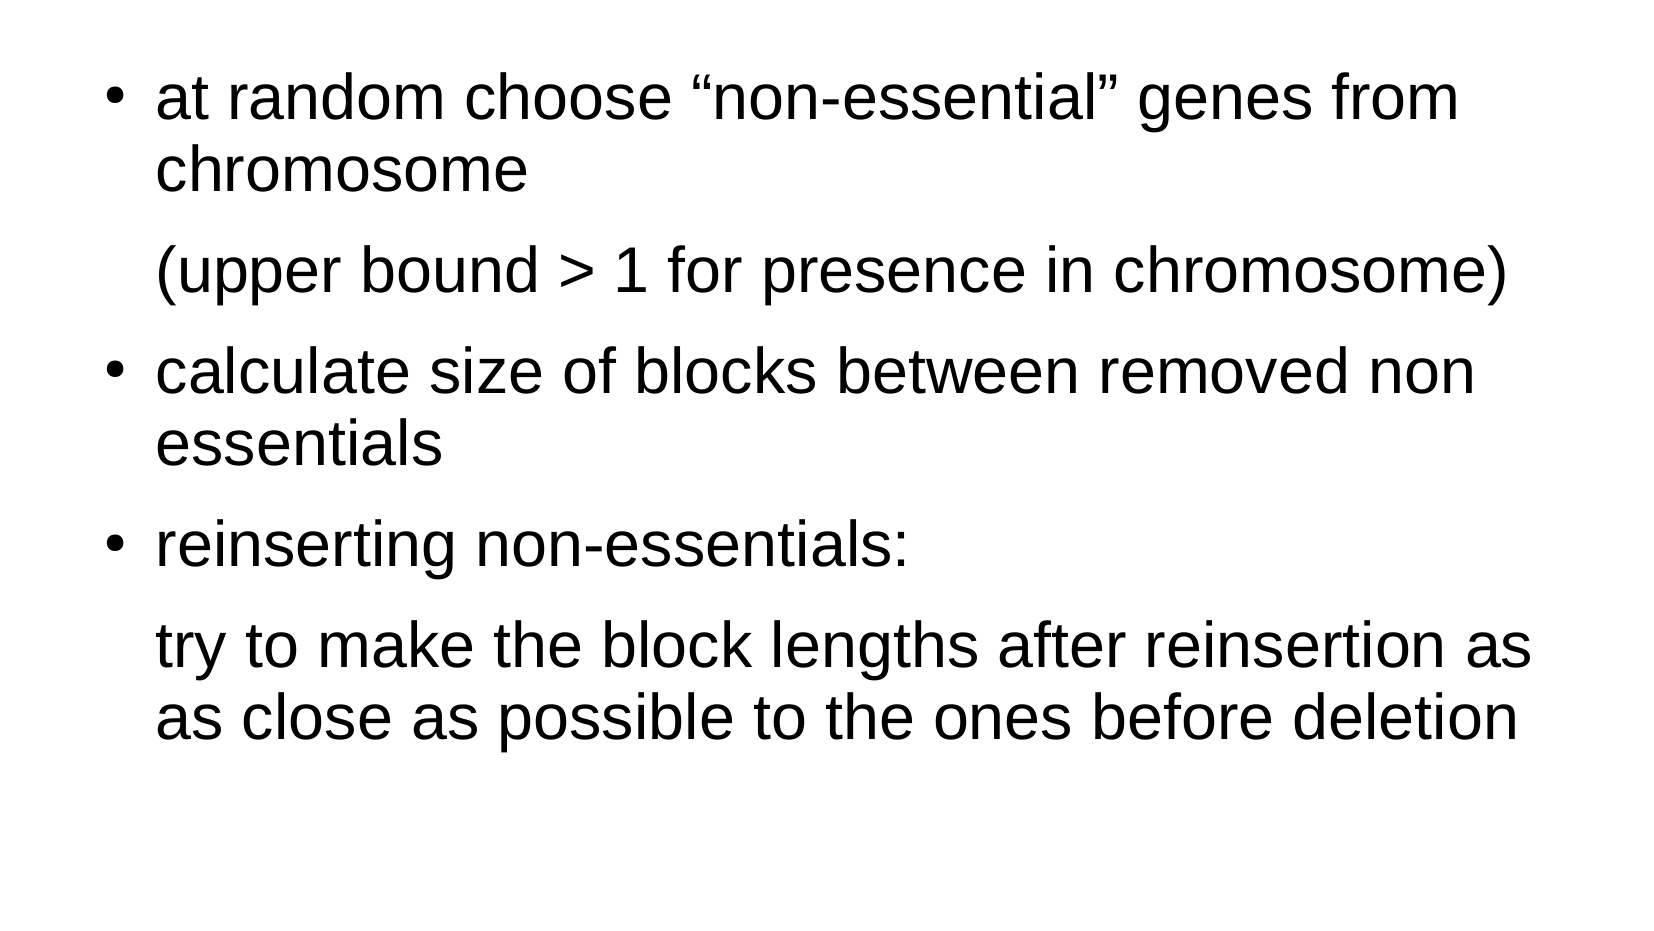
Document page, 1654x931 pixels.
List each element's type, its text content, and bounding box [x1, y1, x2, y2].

list at random choose “non-essential” genes from chromosome (upper bound > 1 for presence in chromosome) calculate size of blocks between removed non essentials reinserting non-essentials: try to make the block lengths after reinsertion as as close as possible to the ones before deletion [86, 60, 1576, 871]
